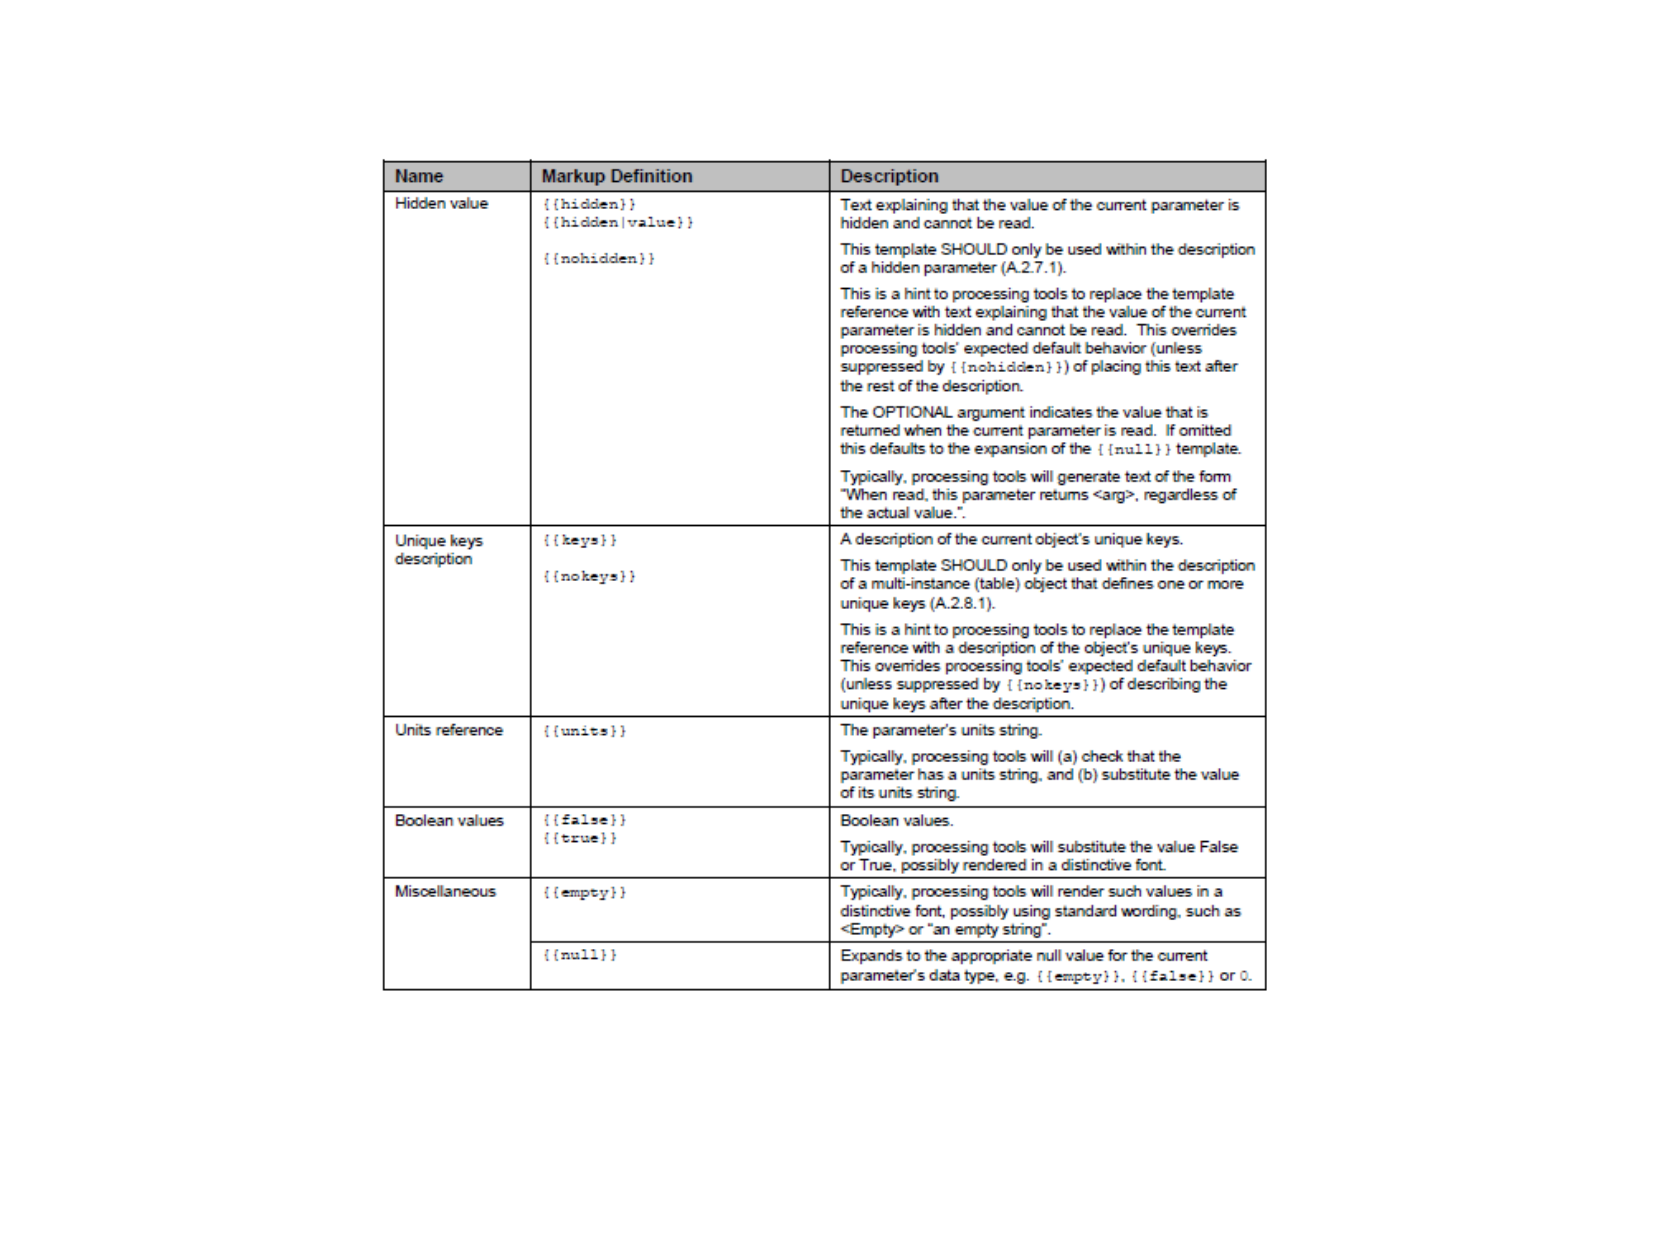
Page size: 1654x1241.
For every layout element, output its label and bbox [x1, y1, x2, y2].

picture [375, 153, 1300, 1004]
